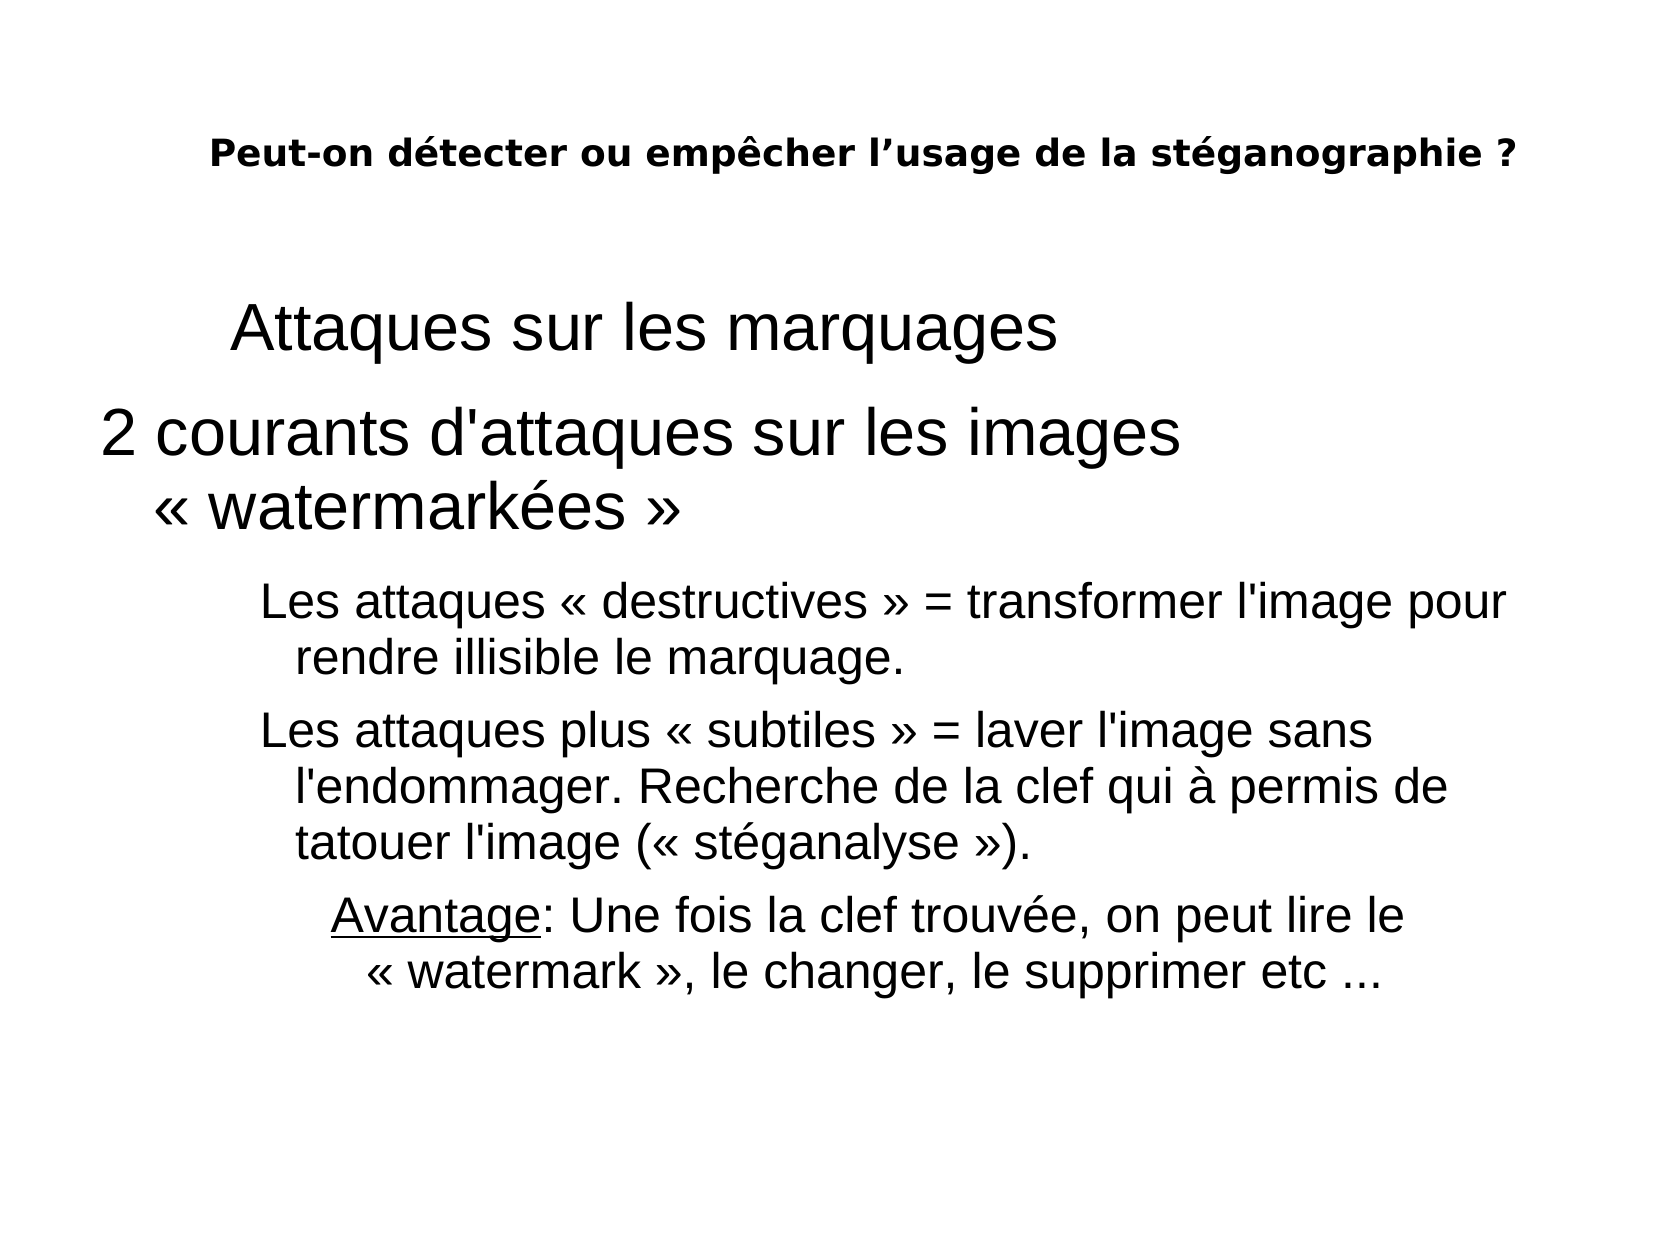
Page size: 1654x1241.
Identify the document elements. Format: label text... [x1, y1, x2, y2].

title Peut-on détecter ou empêcher l’usage de la stéganographie ? [82, 56, 1571, 250]
list Attaques sur les marquages 2 courants d'attaques sur les images « watermarkées » Les attaques « destructives » = transformer l'image pour rendre illisible le marquage. Les attaques plus « subtiles » = laver l'image sans l'endommager. Recherche de la clef qui à permis de tatouer l'image (« stéganalyse »). Avantage: Une fois la clef trouvée, on peut lire le « watermark », le changer, le supprimer etc ... [82, 290, 1571, 1094]
